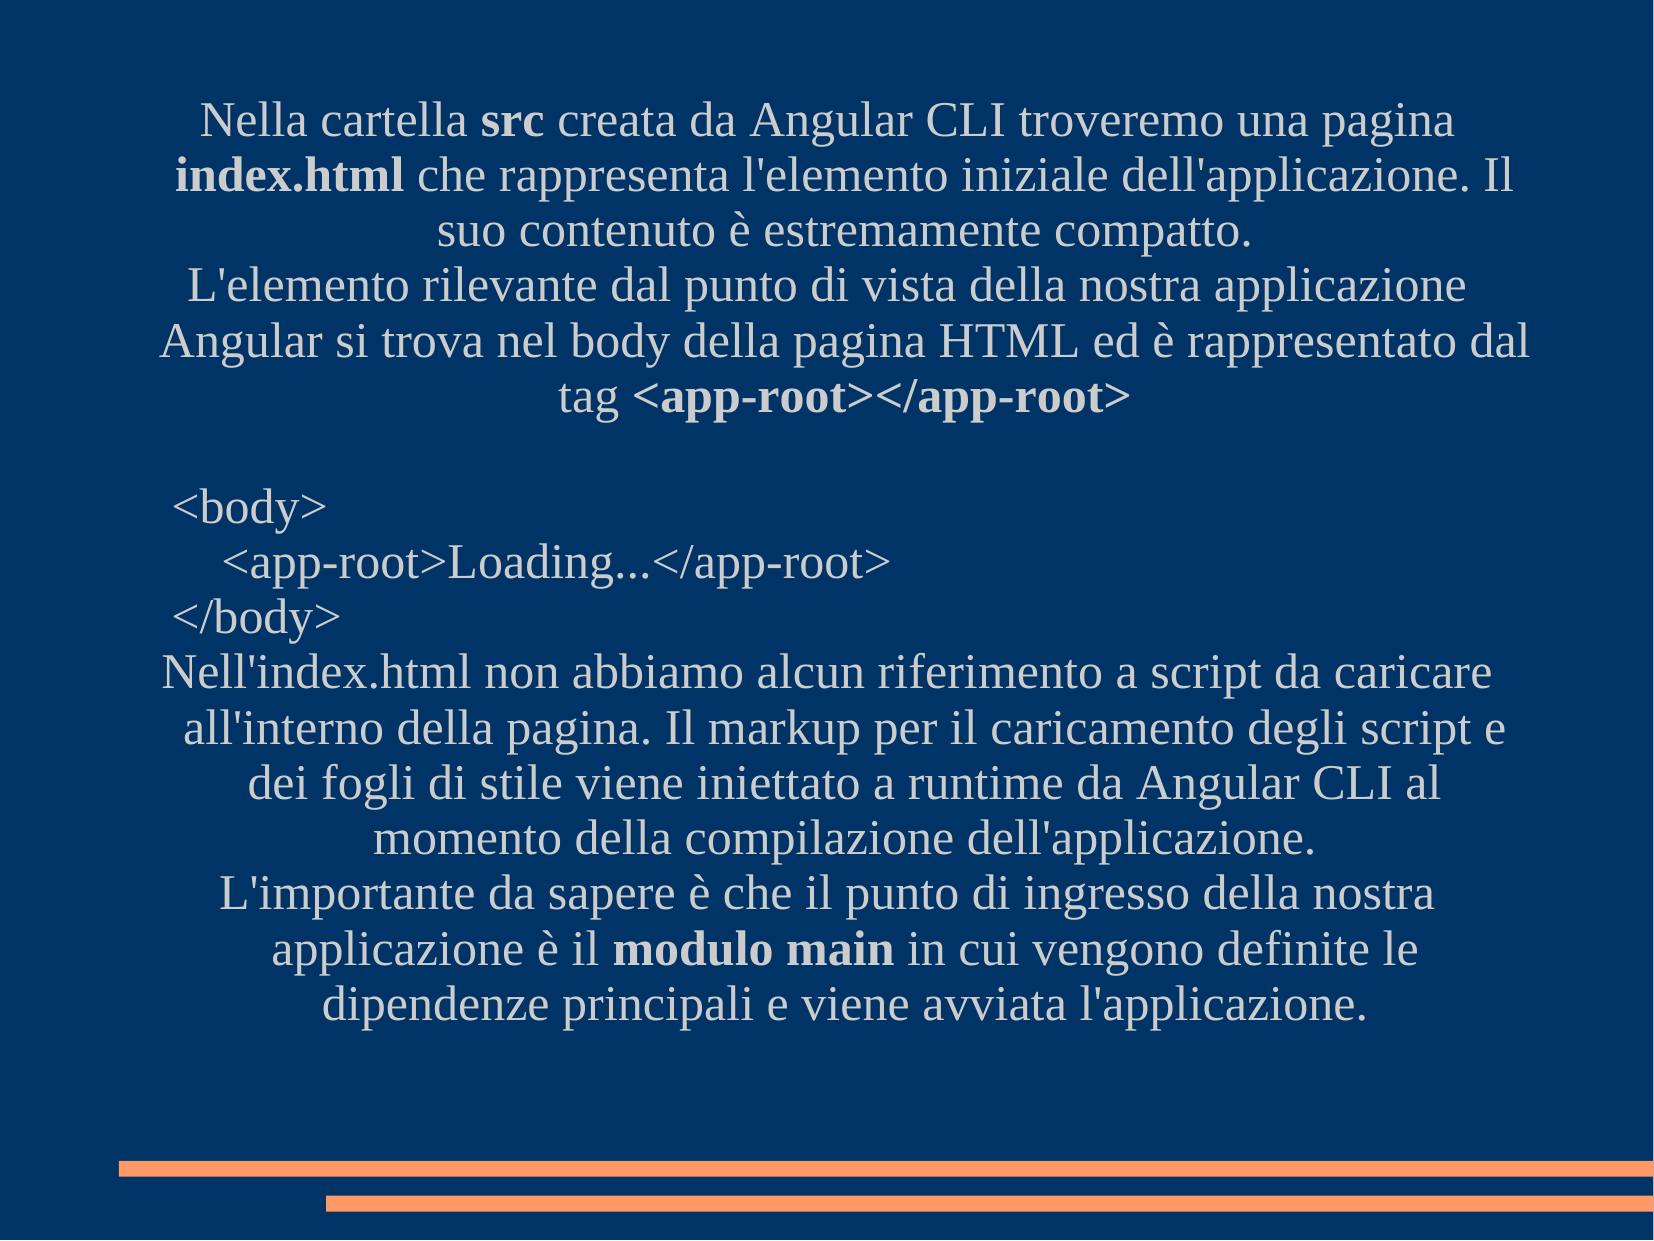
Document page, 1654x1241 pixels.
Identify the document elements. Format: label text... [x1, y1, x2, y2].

subtitle Nella cartella src creata da Angular CLI troveremo una pagina index.html che rappresenta l'elemento iniziale dell'applicazione. Il suo contenuto è estremamente compatto. L'elemento rilevante dal punto di vista della nostra applicazione Angular si trova nel body della pagina HTML ed è rappresentato dal tag <app-root></app-root> <body> <app-root>Loading...</app-root> </body> Nell'index.html non abbiamo alcun riferimento a script da caricare all'interno della pagina. Il markup per il caricamento degli script e dei fogli di stile viene iniettato a runtime da Angular CLI al momento della compilazione dell'applicazione. L'importante da sapere è che il punto di ingresso della nostra applicazione è il modulo main in cui vengono definite le dipendenze principali e viene avviata l'applicazione. [121, 46, 1534, 1132]
